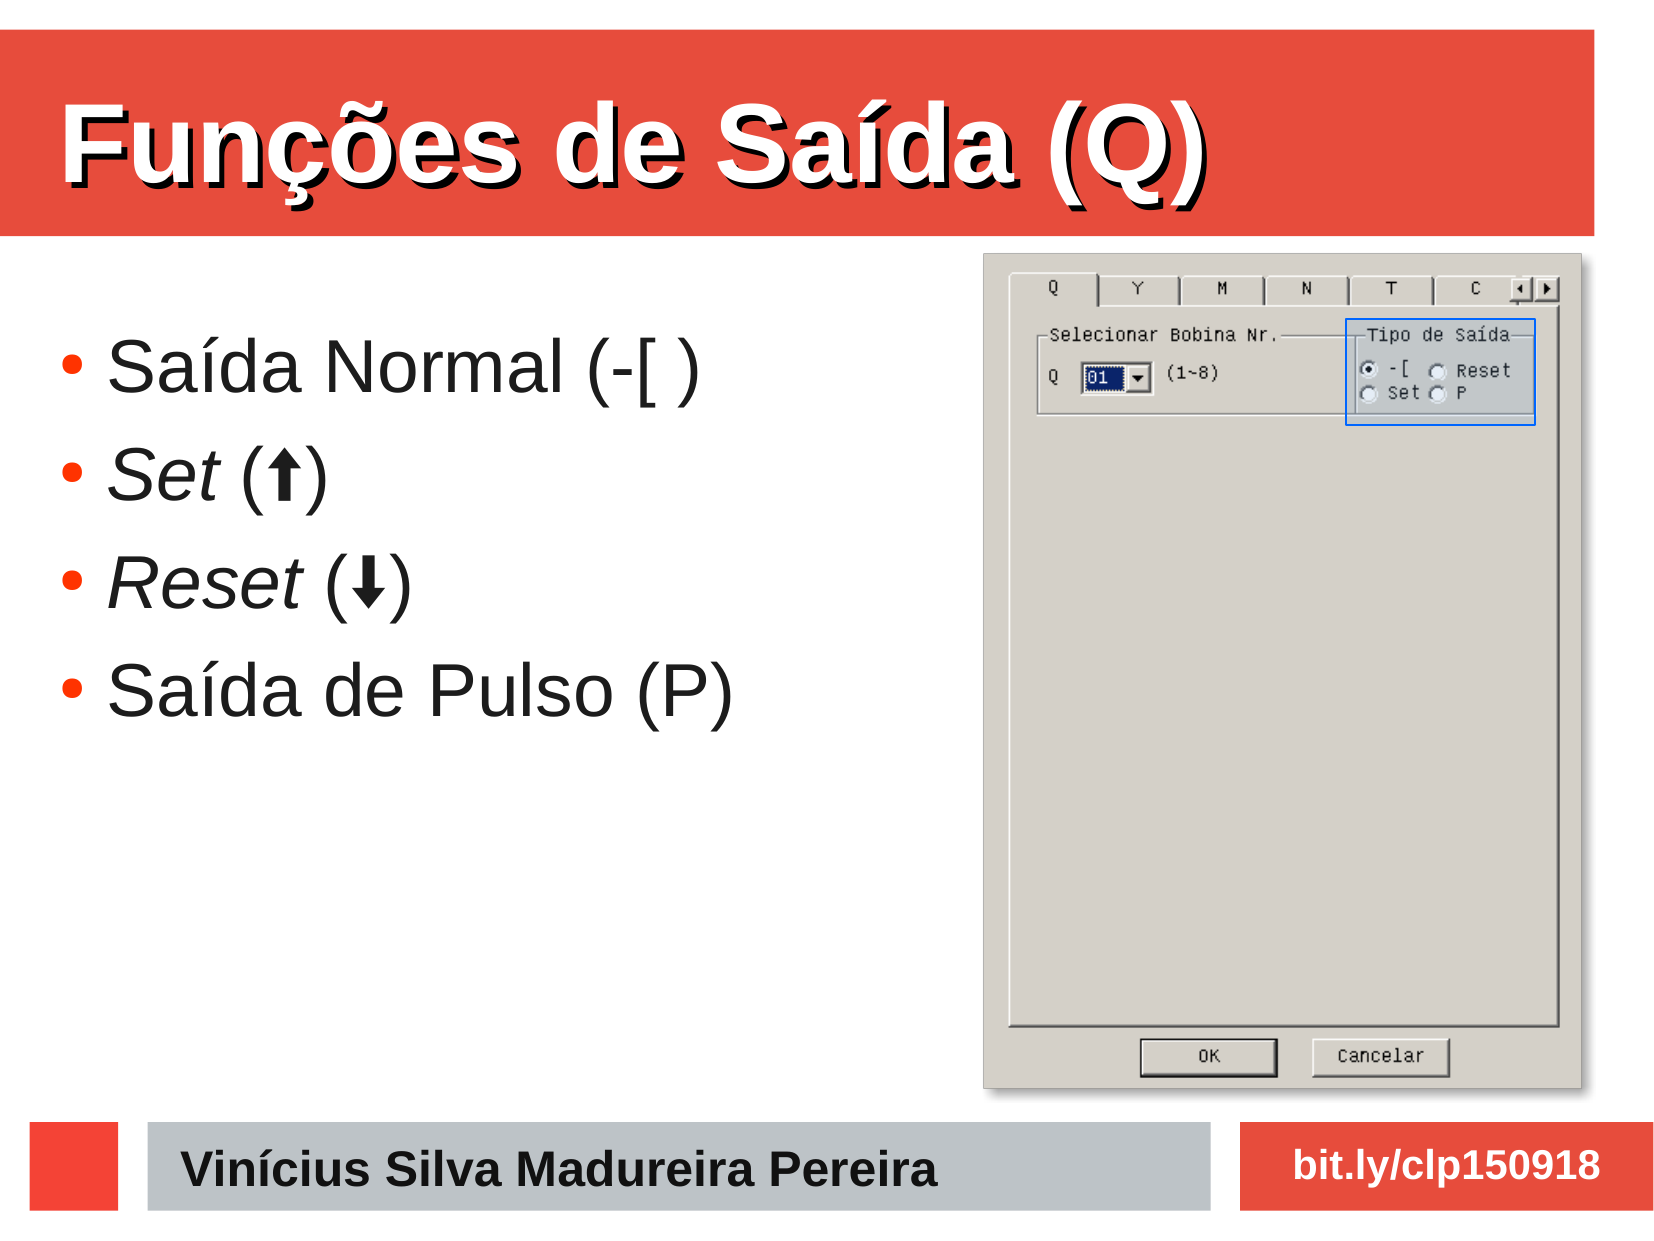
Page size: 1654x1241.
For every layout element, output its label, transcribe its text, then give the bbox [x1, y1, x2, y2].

text_box bit.ly/clp150918 [1228, 1133, 1654, 1205]
title Funções de Saída (Q) [59, 59, 1595, 207]
text_box Vinícius Silva Madureira Pereira [165, 1133, 1170, 1205]
picture [976, 246, 1596, 1104]
text_box [1346, 318, 1536, 426]
list Saída Normal (-[ ) Set (🠩) Reset (🠫) Saída de Pulso (P) [59, 324, 976, 1093]
